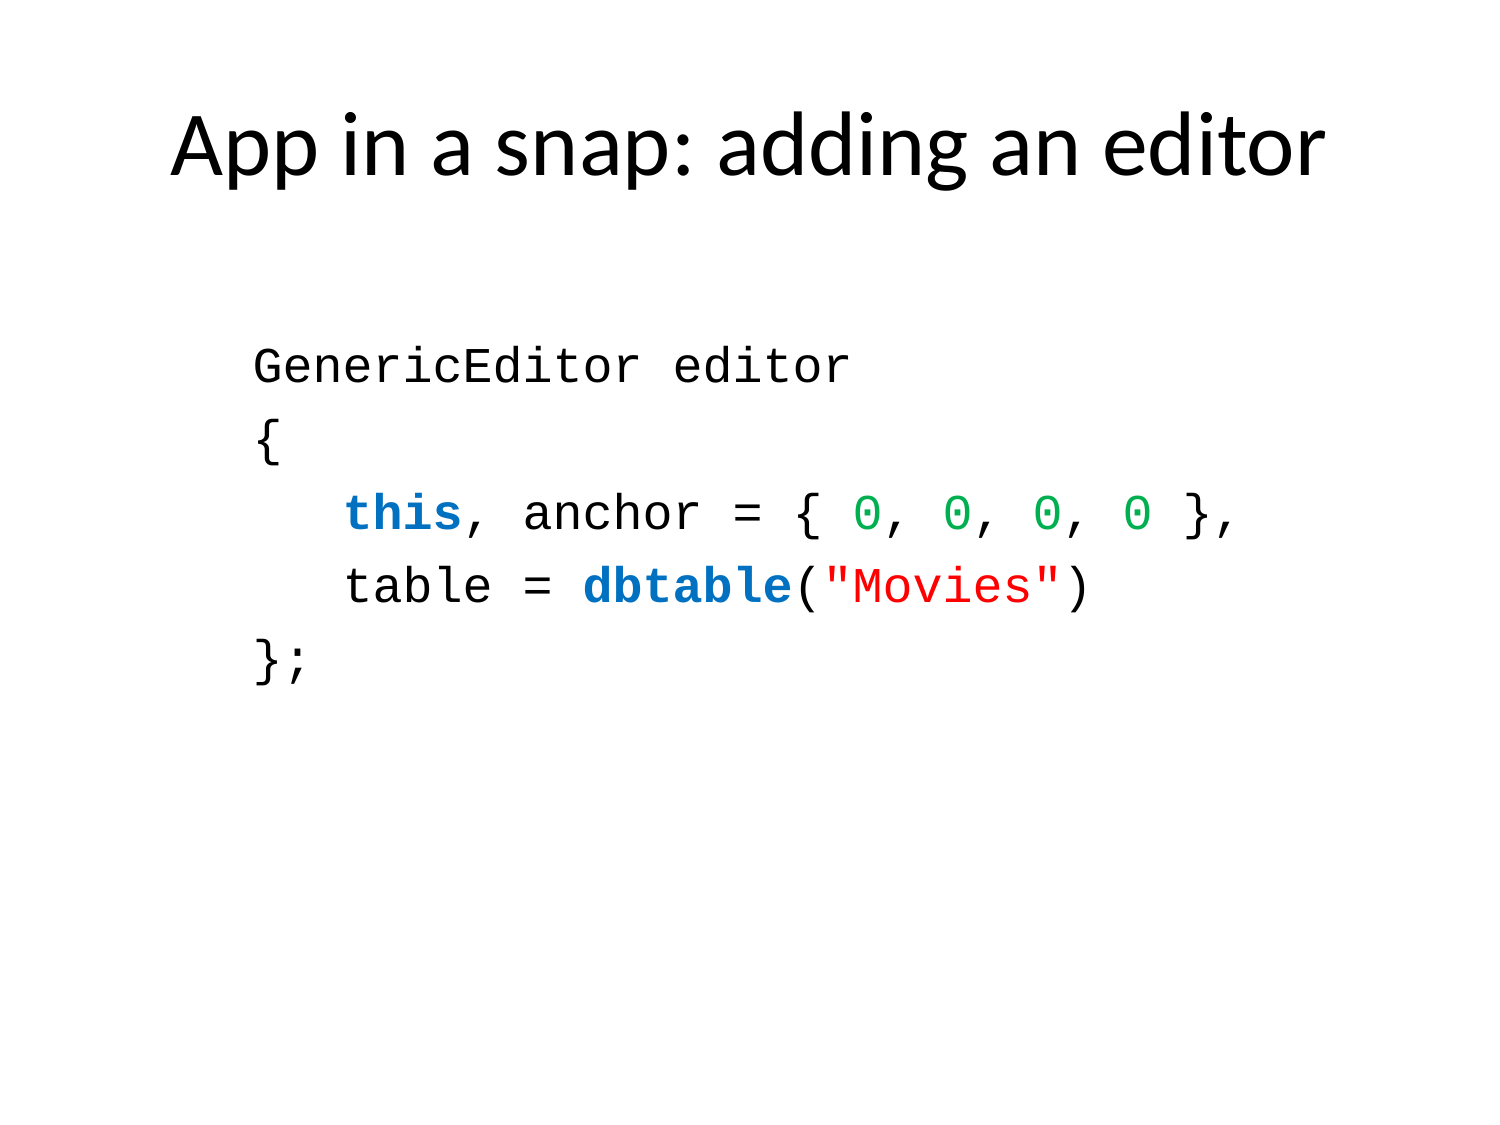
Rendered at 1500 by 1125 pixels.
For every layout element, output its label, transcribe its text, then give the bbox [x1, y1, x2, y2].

title App in a snap: adding an editor [75, 45, 1425, 233]
list GenericEditor editor { this, anchor = { 0, 0, 0, 0 }, table = dbtable("Movies") }; [237, 324, 1275, 713]
